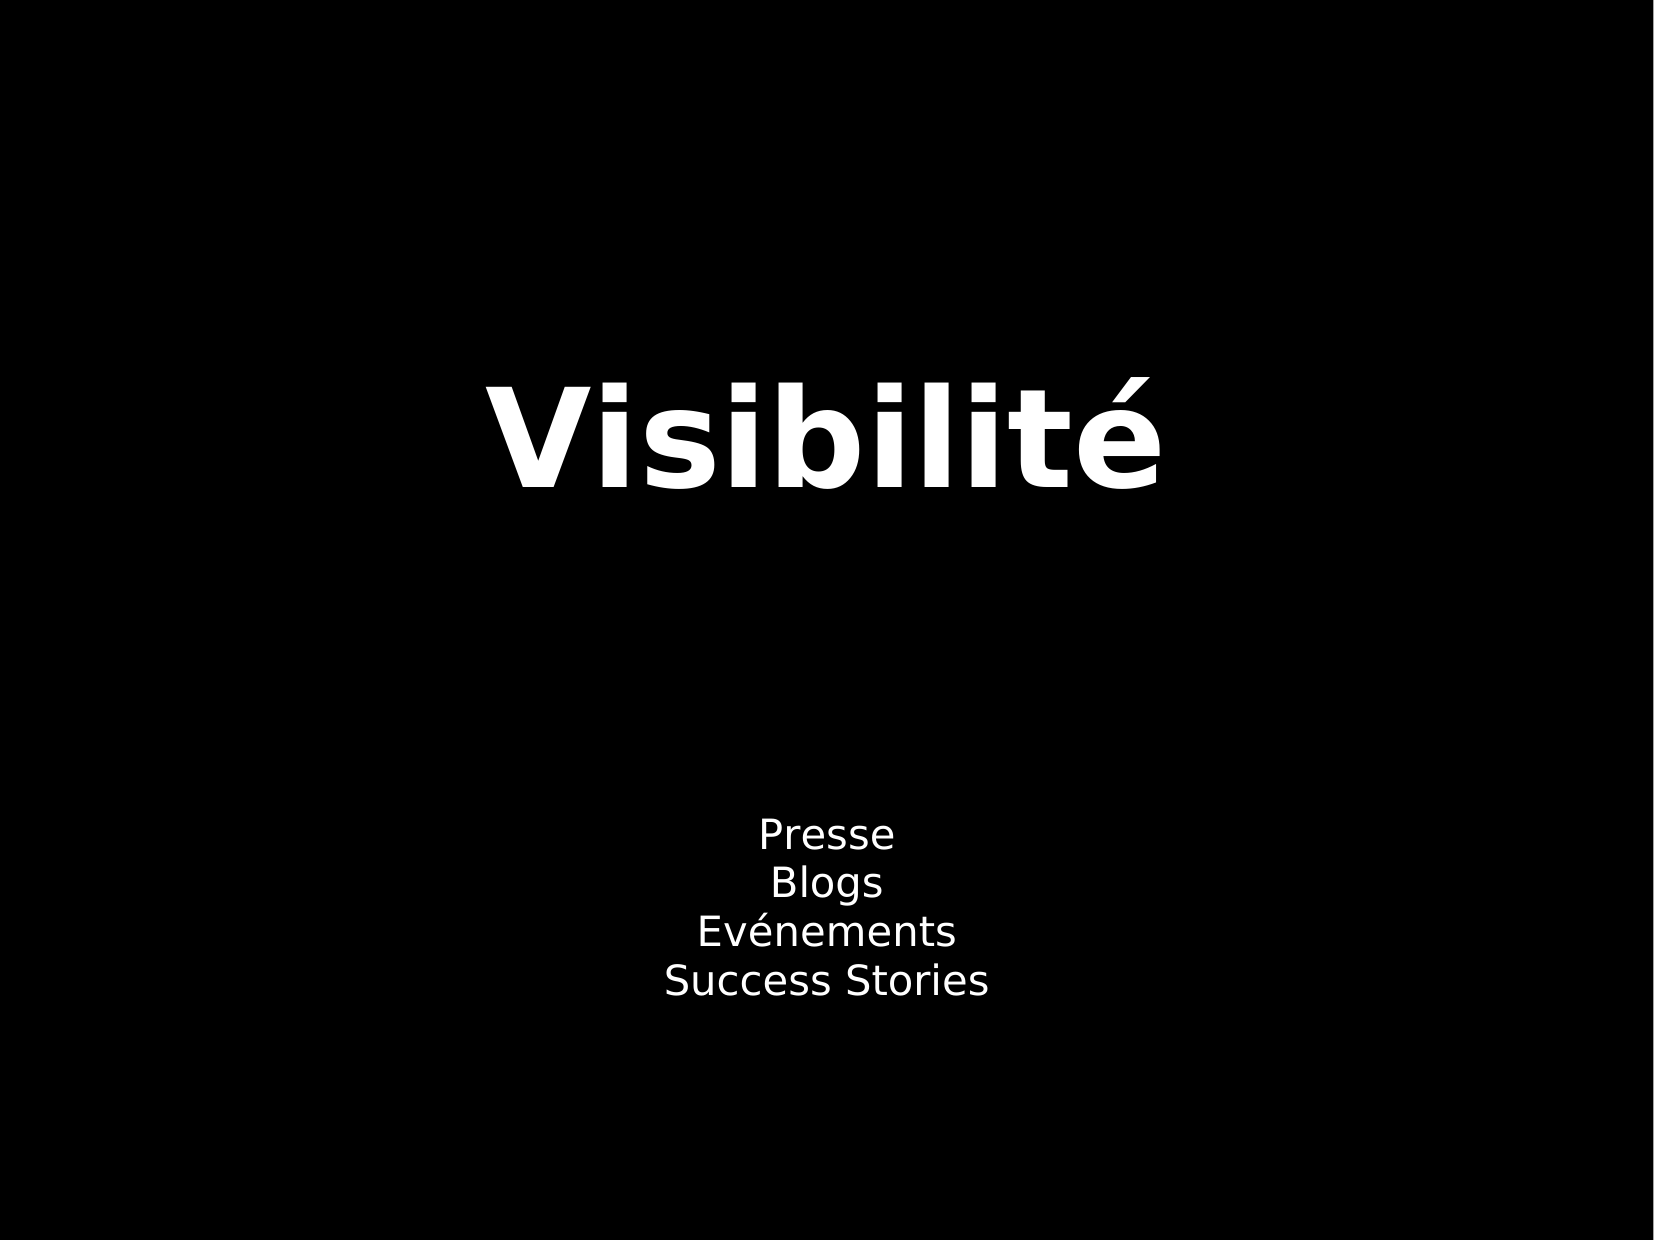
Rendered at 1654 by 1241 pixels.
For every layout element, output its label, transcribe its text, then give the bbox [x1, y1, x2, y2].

text_box Visibilité Presse Blogs Evénements Success Stories [0, 351, 1654, 1013]
